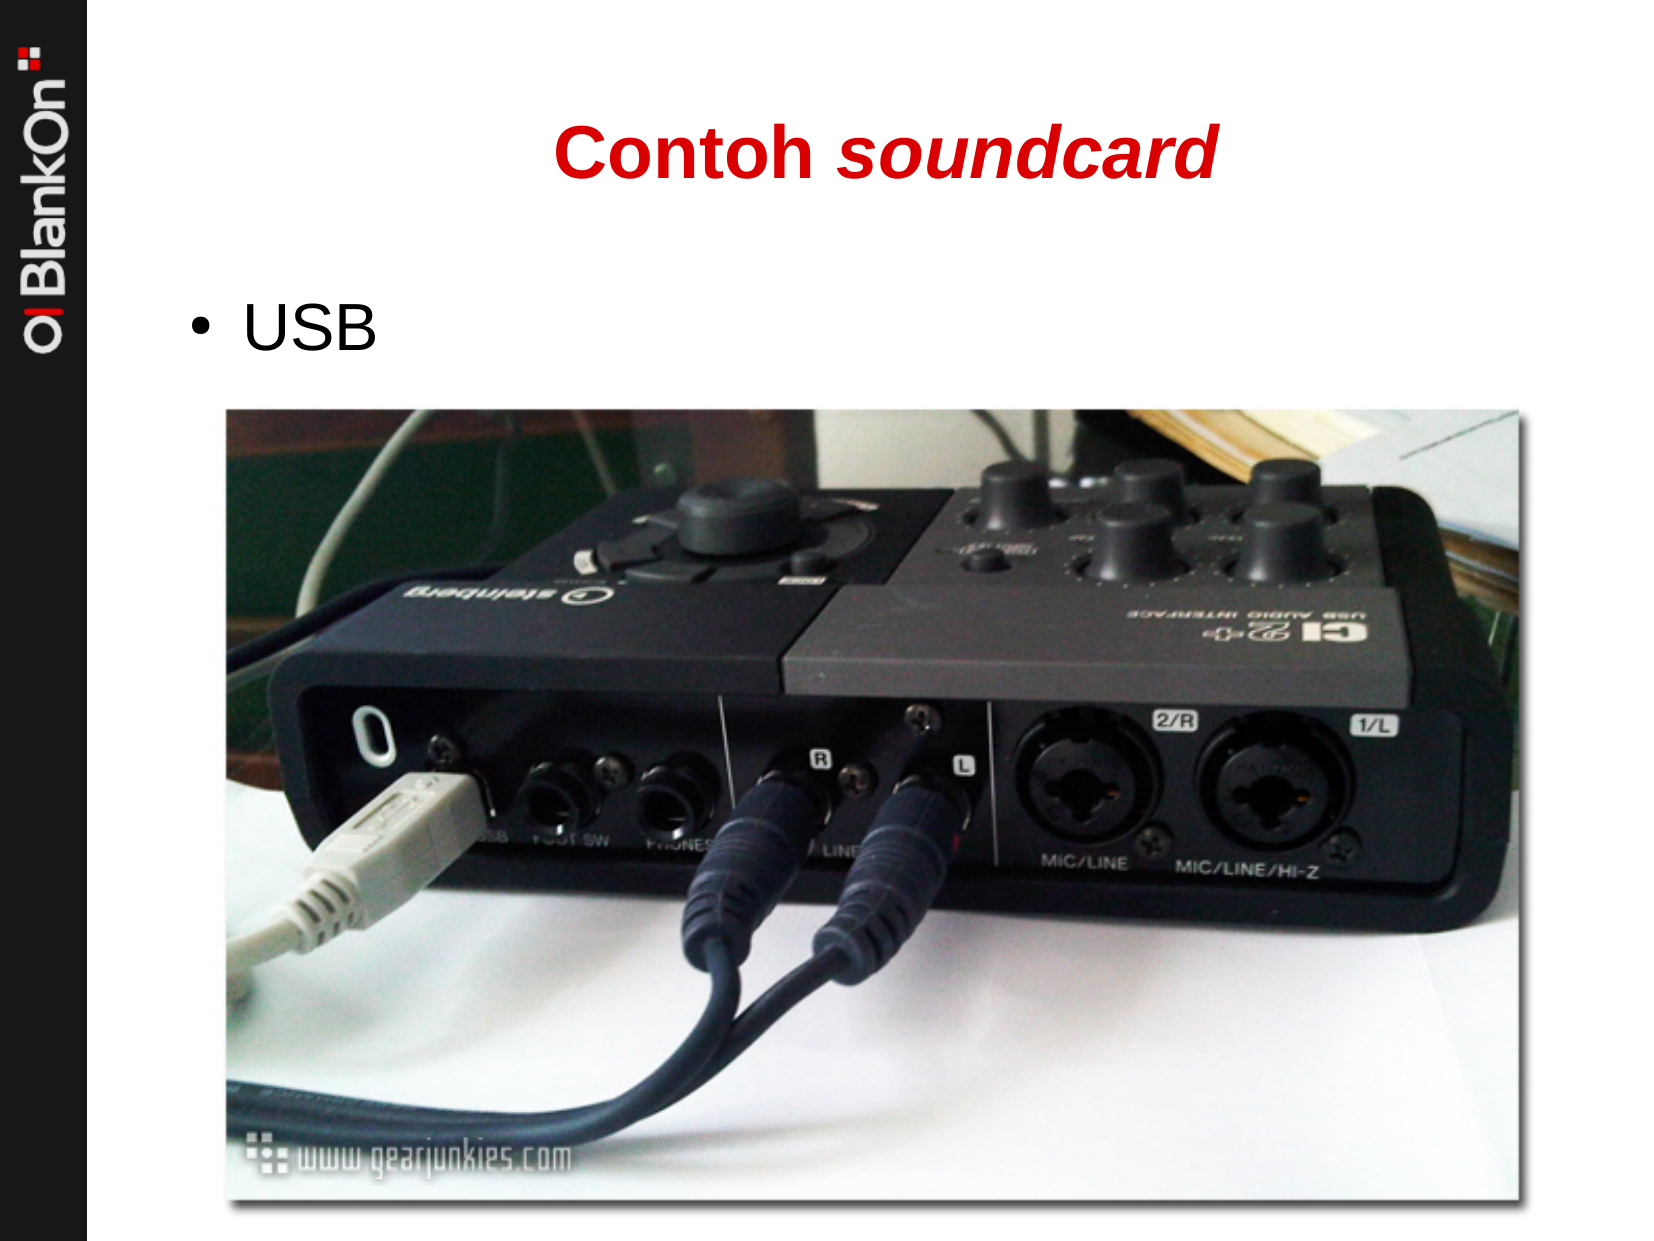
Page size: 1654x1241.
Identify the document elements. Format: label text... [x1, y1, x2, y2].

picture [0, 0, 87, 1241]
list USB [171, 290, 1589, 1182]
picture [212, 389, 1534, 1232]
title Contoh soundcard [124, 49, 1613, 257]
